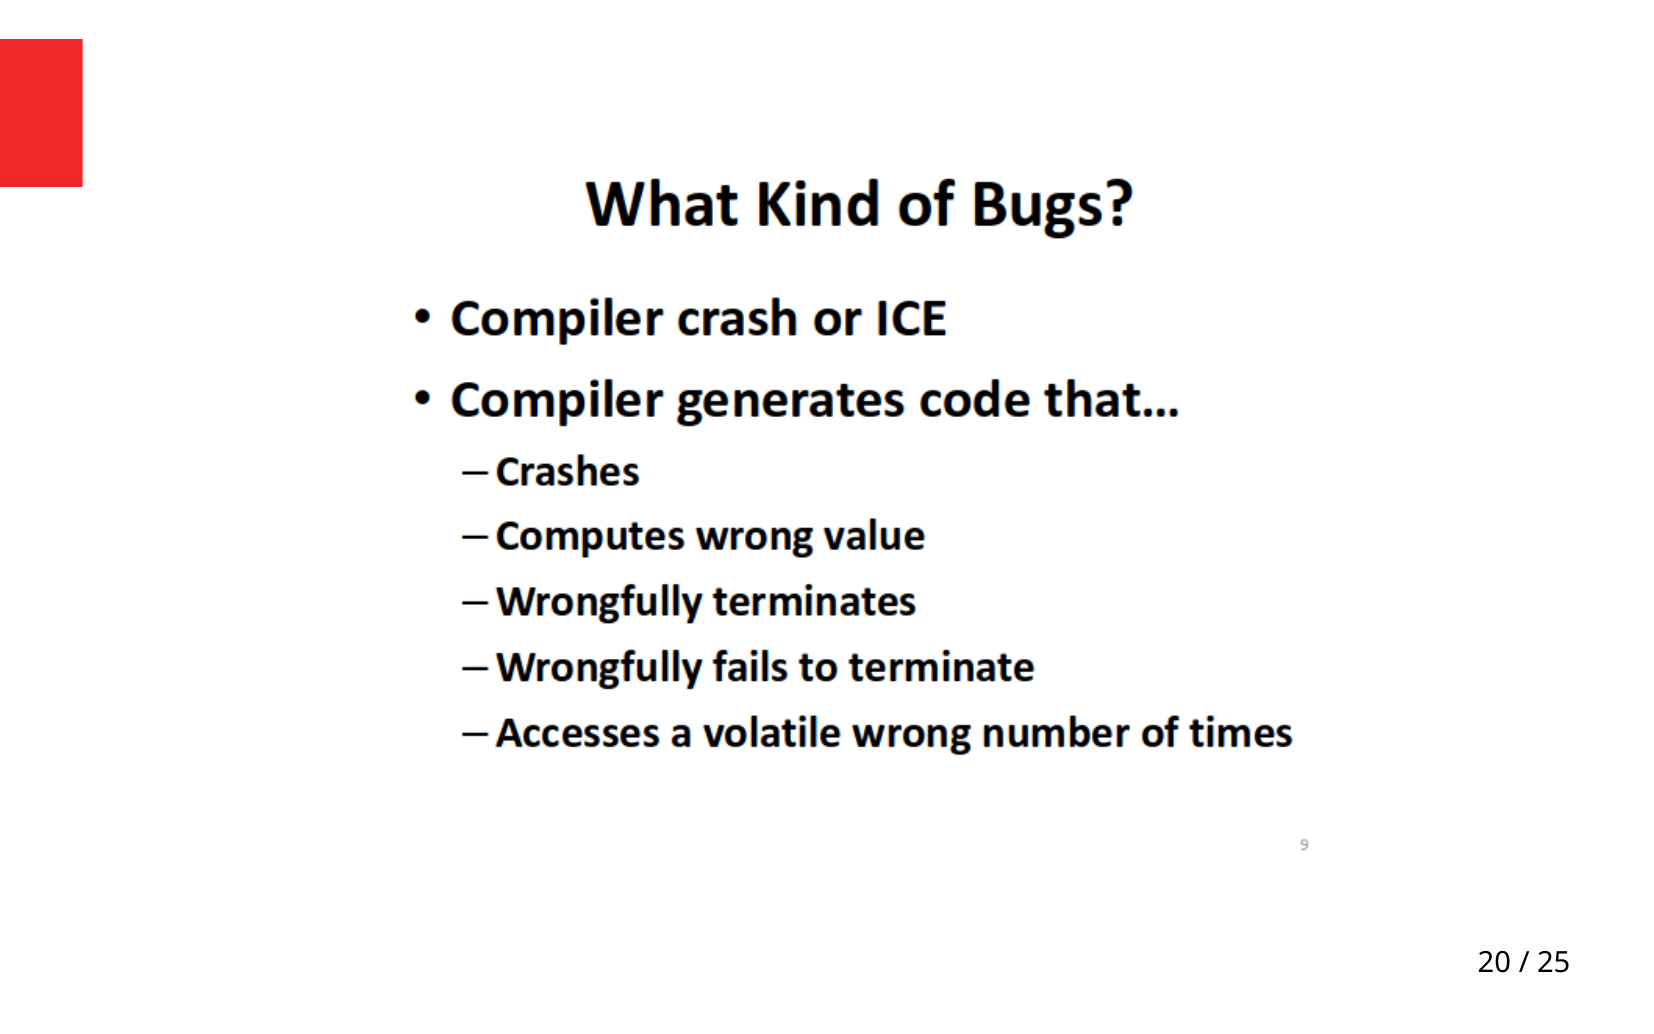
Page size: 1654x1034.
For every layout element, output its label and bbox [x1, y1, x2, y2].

picture [330, 104, 1380, 899]
